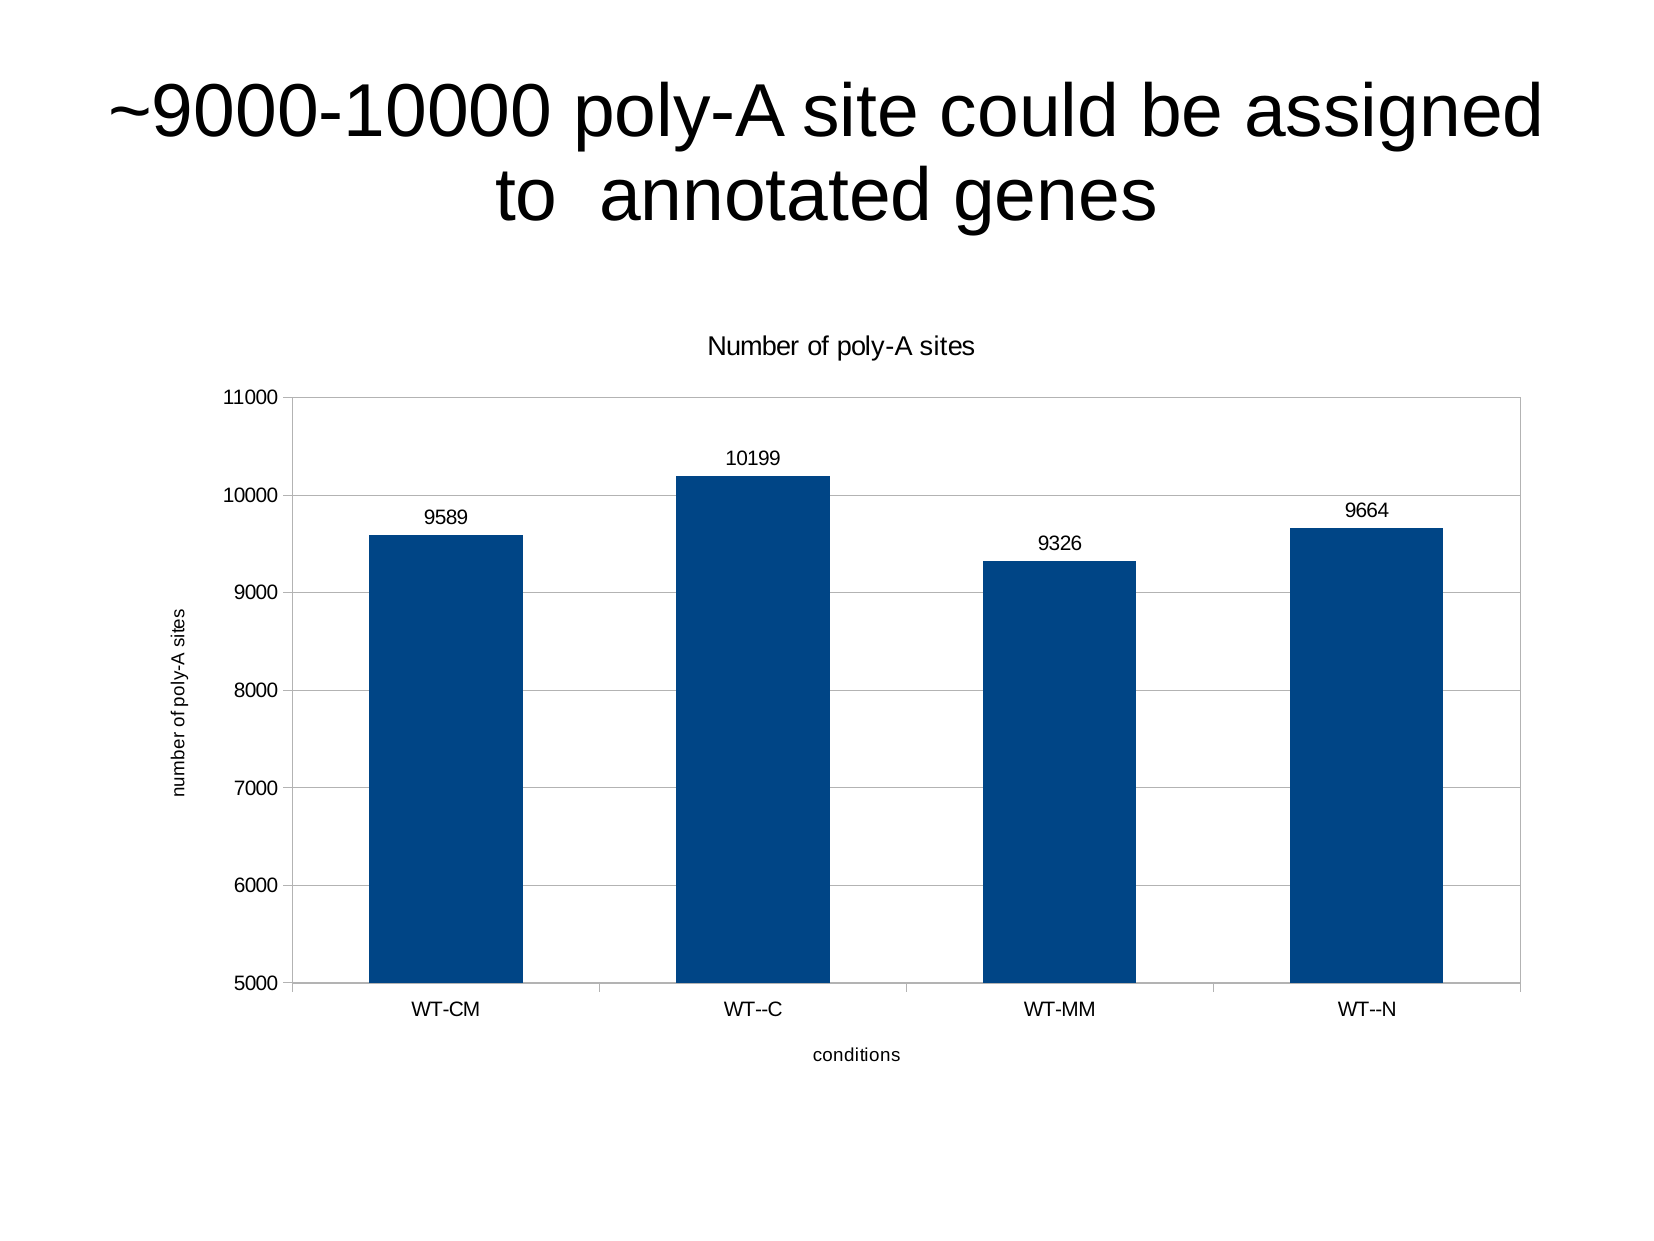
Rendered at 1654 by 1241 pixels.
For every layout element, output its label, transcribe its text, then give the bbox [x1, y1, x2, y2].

chart [135, 300, 1549, 1096]
title ~9000-10000 poly-A site could be assigned to annotated genes [82, 49, 1571, 257]
